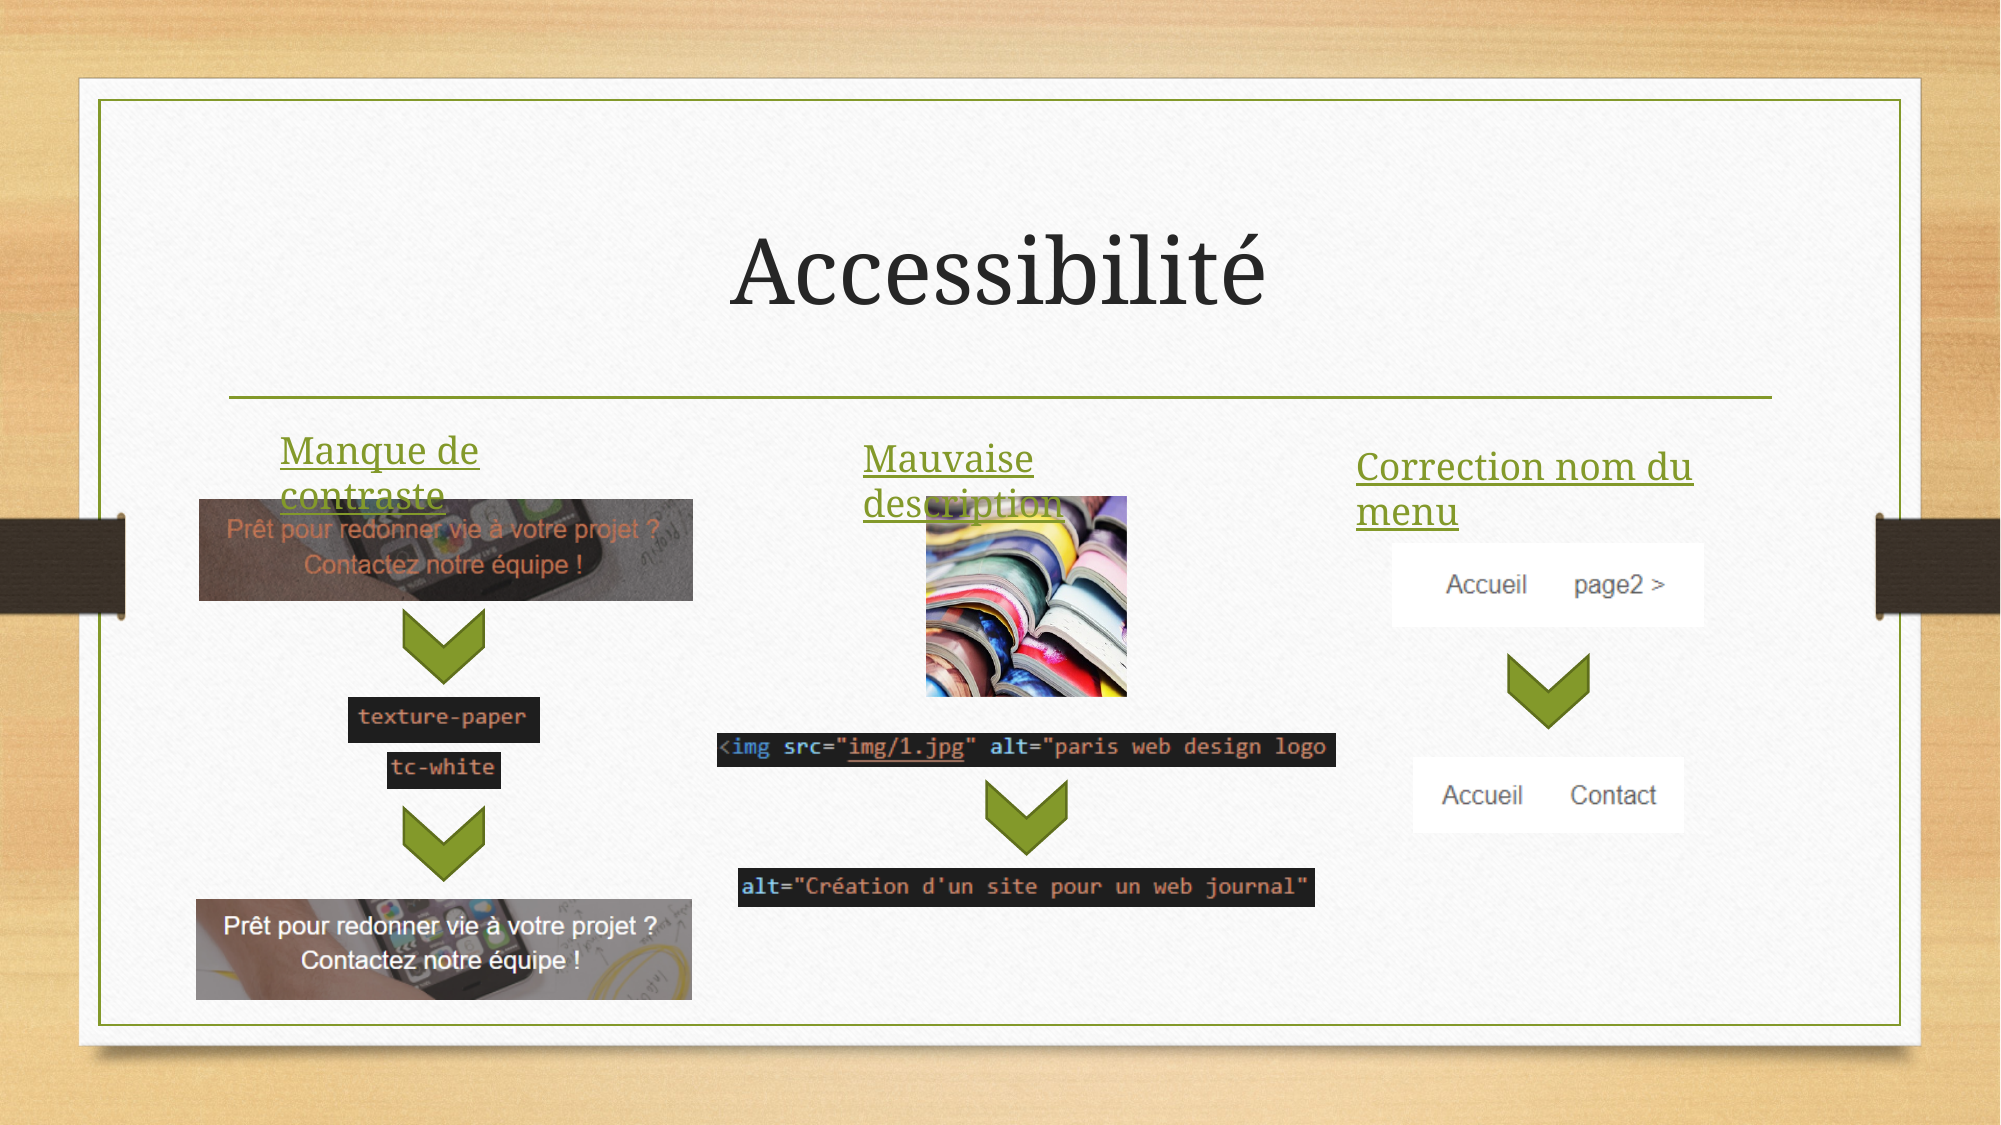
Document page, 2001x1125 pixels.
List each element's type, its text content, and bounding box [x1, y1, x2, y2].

picture [348, 697, 540, 744]
picture [926, 496, 1127, 697]
picture [1413, 757, 1684, 833]
text_box [403, 808, 484, 881]
text_box Manque de contraste [264, 419, 623, 481]
picture [380, 500, 388, 507]
picture [738, 868, 1315, 907]
picture [199, 500, 693, 601]
text_box [986, 782, 1067, 855]
text_box [1508, 655, 1589, 728]
picture [1392, 543, 1704, 627]
picture [387, 752, 501, 789]
picture [304, 500, 314, 507]
text_box Correction nom du menu [1340, 435, 1757, 497]
text_box [403, 611, 484, 684]
title Accessibilité [212, 161, 1788, 376]
picture [717, 733, 1336, 767]
picture [196, 899, 692, 1000]
text_box Mauvaise description [847, 427, 1206, 488]
picture [978, 499, 987, 515]
